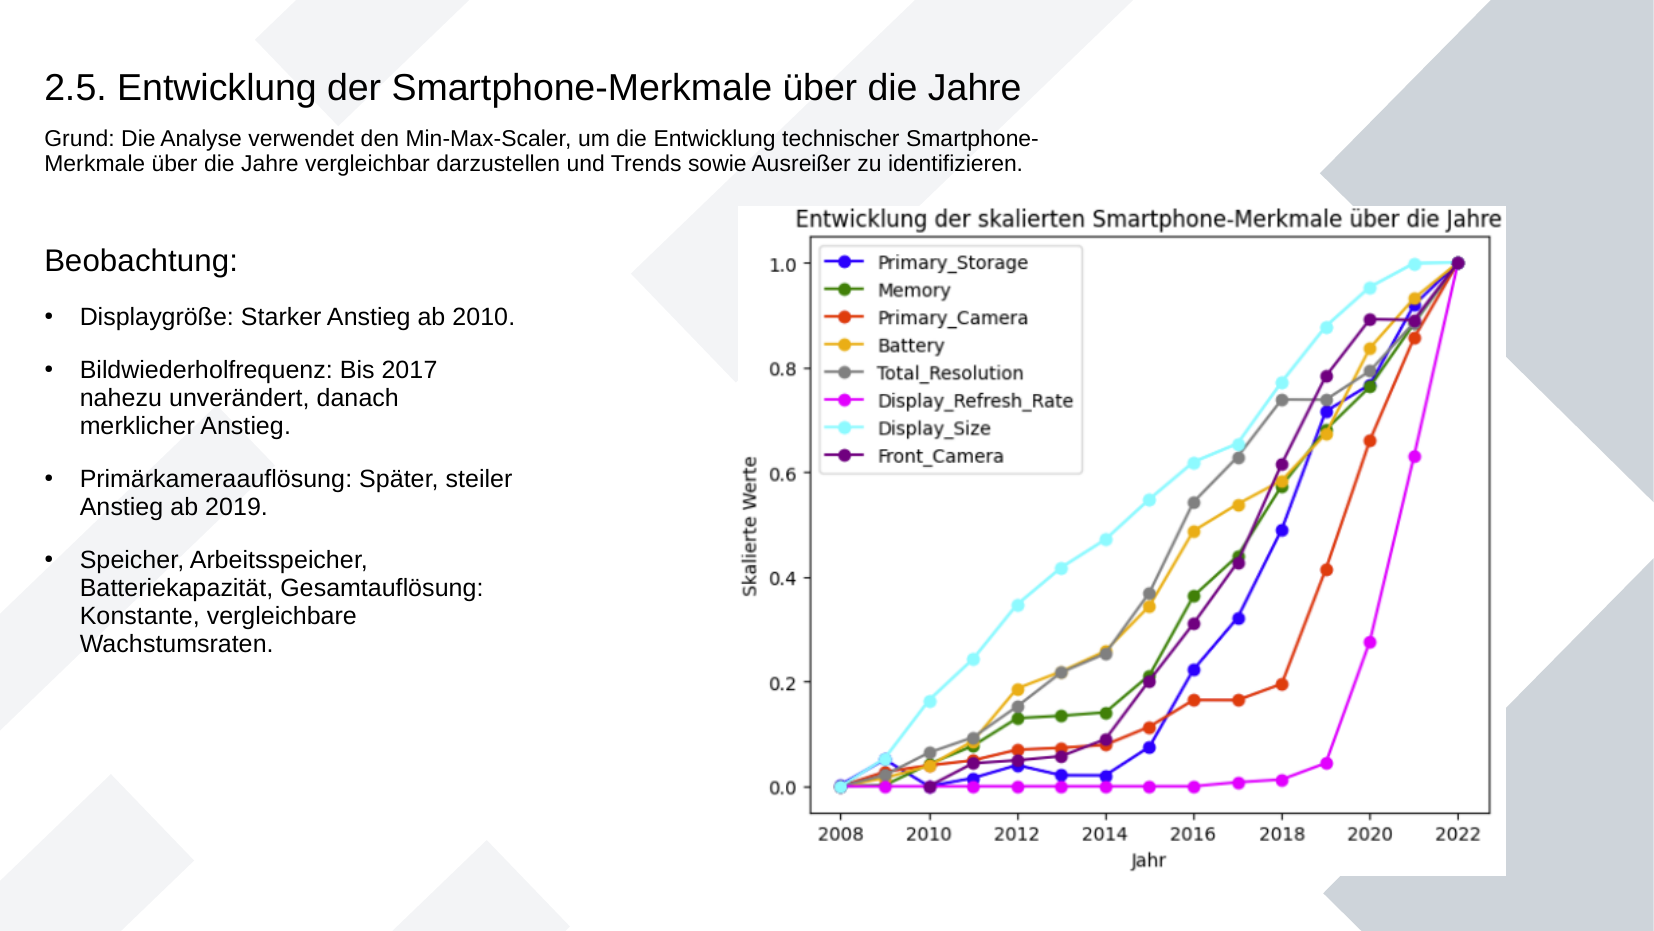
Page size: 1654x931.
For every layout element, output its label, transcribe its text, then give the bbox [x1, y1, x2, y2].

text_box 2.5. Entwicklung der Smartphone-Merkmale über die Jahre [29, 59, 1066, 118]
text_box Grund: Die Analyse verwendet den Min-Max-Scaler, um die Entwicklung technischer Smartphone-Merkmale über die Jahre vergleichbar darzustellen und Trends sowie Ausreißer zu identifizieren. [29, 118, 1066, 375]
text_box Beobachtung: Displaygröße: Starker Anstieg ab 2010. Bildwiederholfrequenz: Bis 2017 nahezu unverändert, danach merklicher Anstieg. Primärkameraauflösung: Später, steiler Anstieg ab 2019. Speicher, Arbeitsspeicher, Batteriekapazität, Gesamtauflösung: Konstante, vergleichbare Wachstumsraten. [29, 236, 532, 916]
picture [738, 206, 1506, 876]
